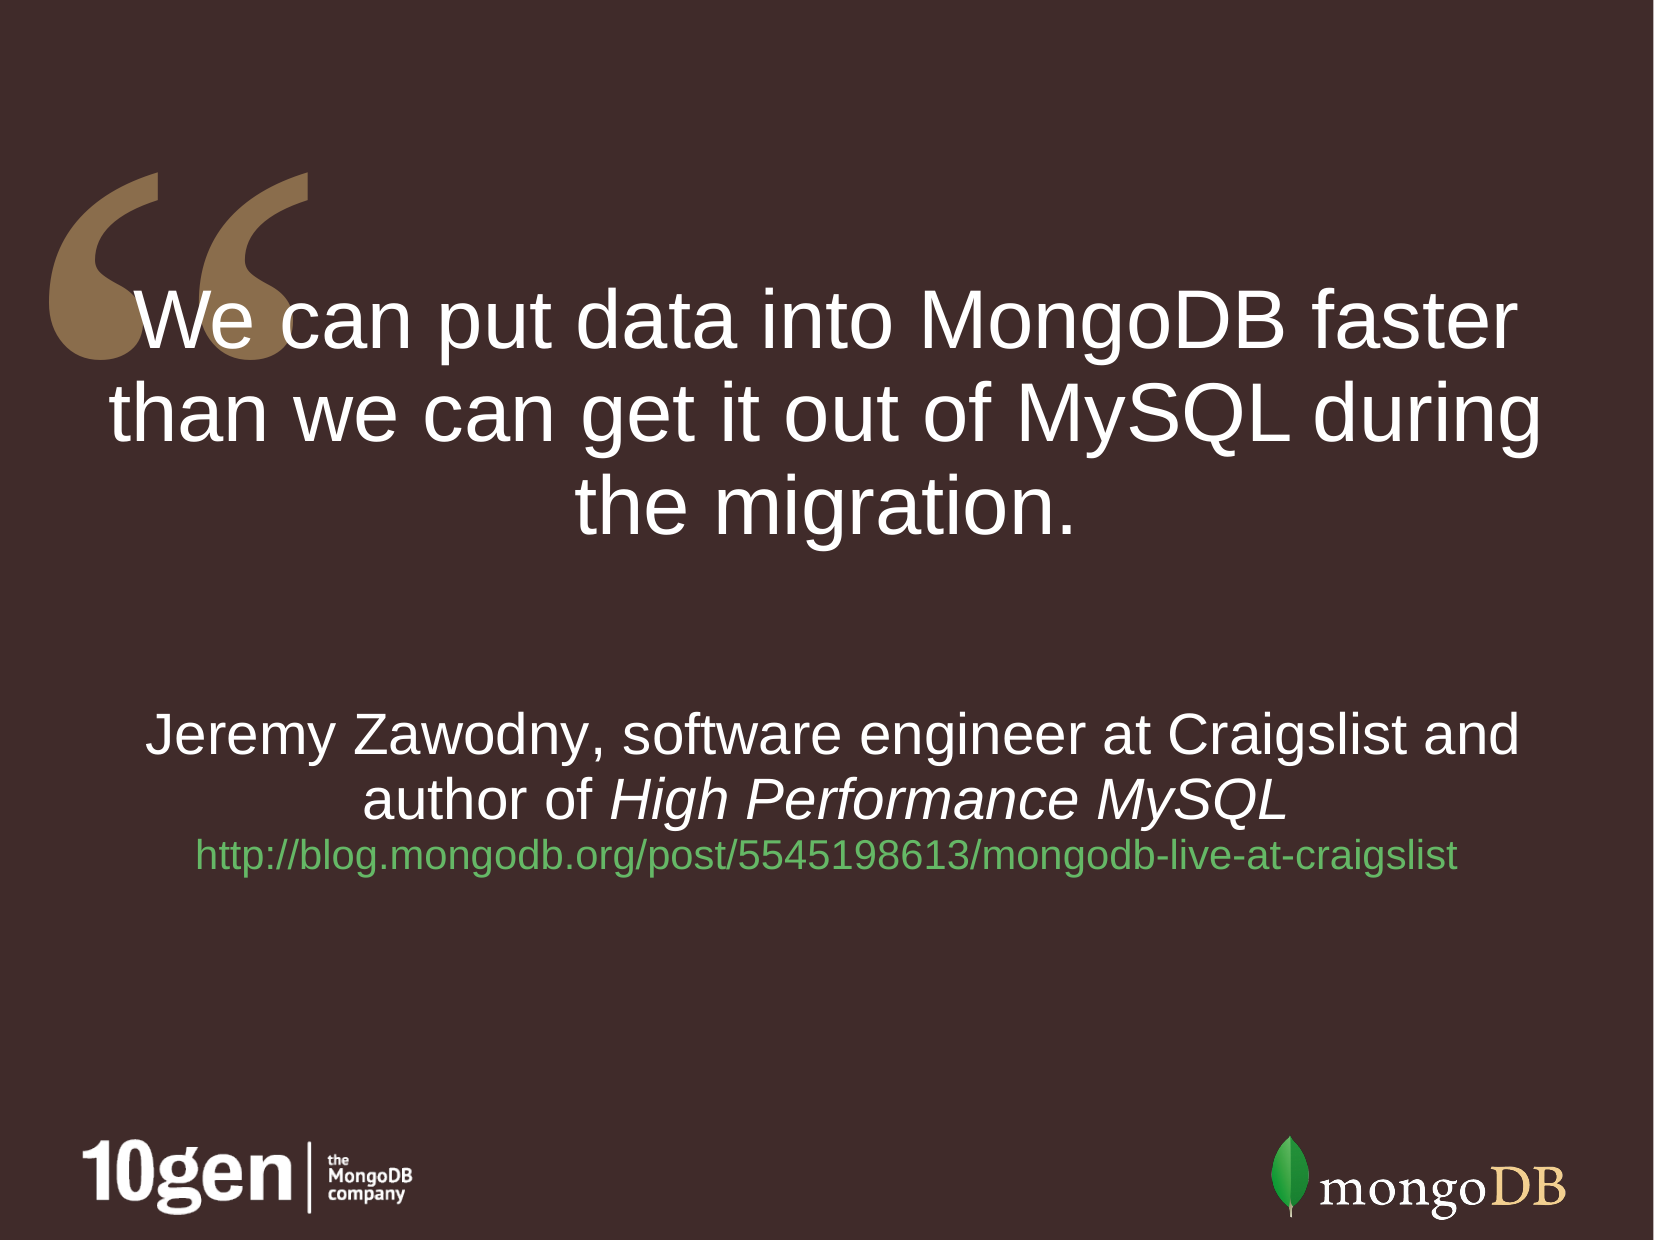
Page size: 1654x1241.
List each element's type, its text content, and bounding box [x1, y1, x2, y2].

picture [82, 1139, 413, 1215]
picture [1260, 1124, 1576, 1230]
text_box “ [0, 0, 578, 826]
subtitle We can put data into MongoDB faster than we can get it out of MySQL during the migration. Jeremy Zawodny, software engineer at Craigslist and author of High Performance MySQL http://blog.mongodb.org/post/5545198613/mongodb-live-at-craigslist [82, 49, 1571, 1010]
